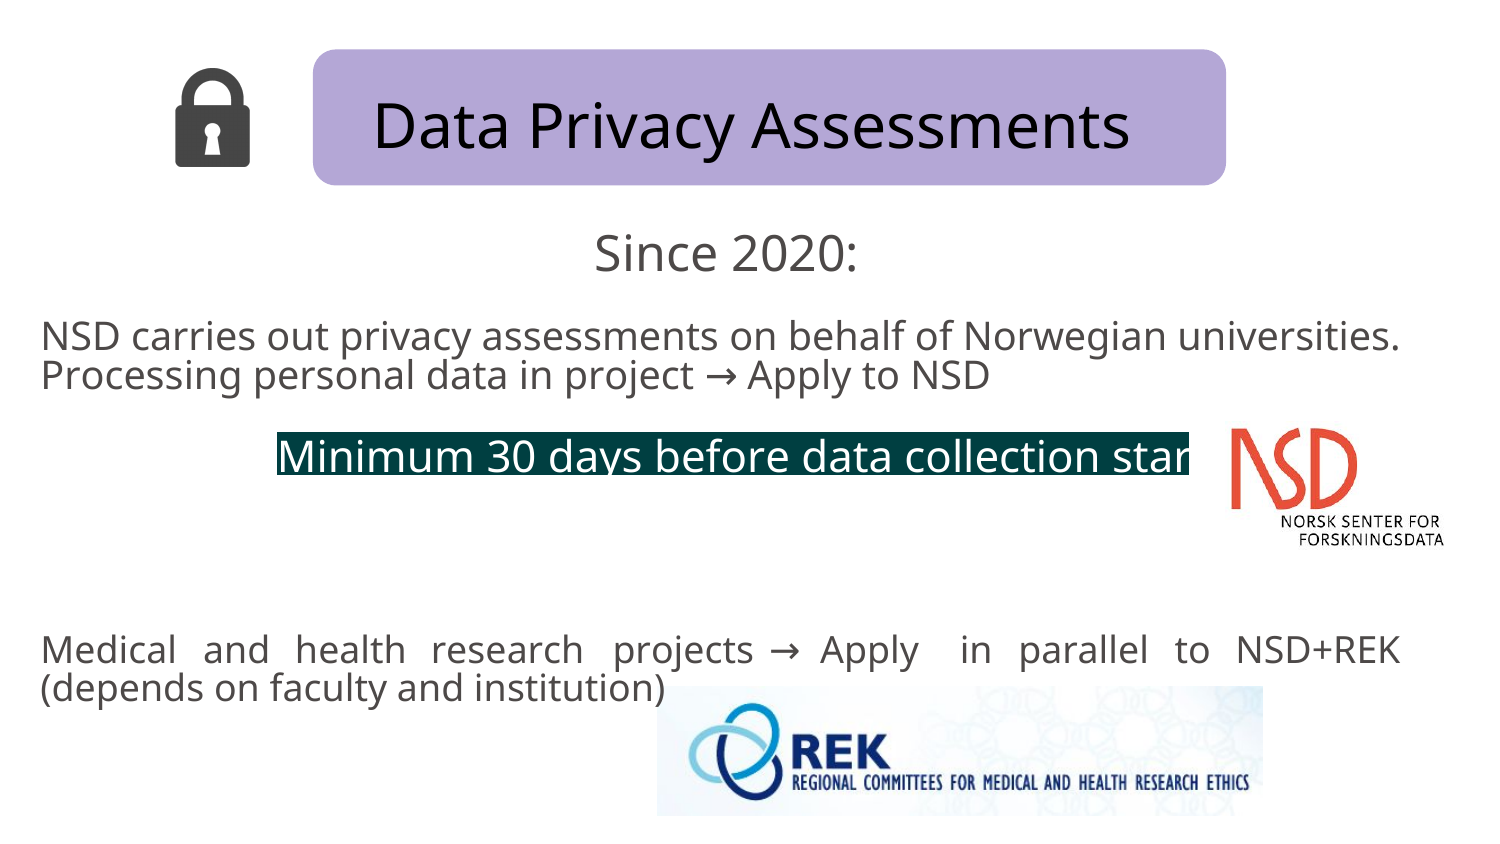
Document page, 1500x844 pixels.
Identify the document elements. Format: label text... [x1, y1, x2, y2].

text_box Minimum 30 days before data collection starts [276, 425, 1225, 477]
picture [163, 68, 262, 167]
picture [1225, 421, 1448, 552]
text_box NSD carries out privacy assessments on behalf of Norwegian universities. [40, 308, 1500, 355]
text_box Medical [40, 623, 197, 661]
text_box to [1174, 623, 1225, 668]
text_box projects [612, 623, 769, 668]
text_box health [294, 623, 426, 661]
picture [657, 686, 1263, 816]
text_box and [203, 623, 286, 661]
text_box Processing personal data in project → Apply to NSD [40, 347, 1056, 394]
text_box in [959, 623, 1007, 668]
text_box Data Privacy Assessments [372, 81, 1197, 155]
text_box (depends on faculty and institution) [40, 661, 714, 705]
text_box research [430, 623, 607, 661]
text_box NSD+REK [1235, 623, 1434, 668]
text_box parallel [1018, 623, 1171, 668]
text_box Since 2020: [595, 217, 891, 276]
text_box → Apply [769, 623, 943, 668]
text_box [0, 0, 1500, 844]
